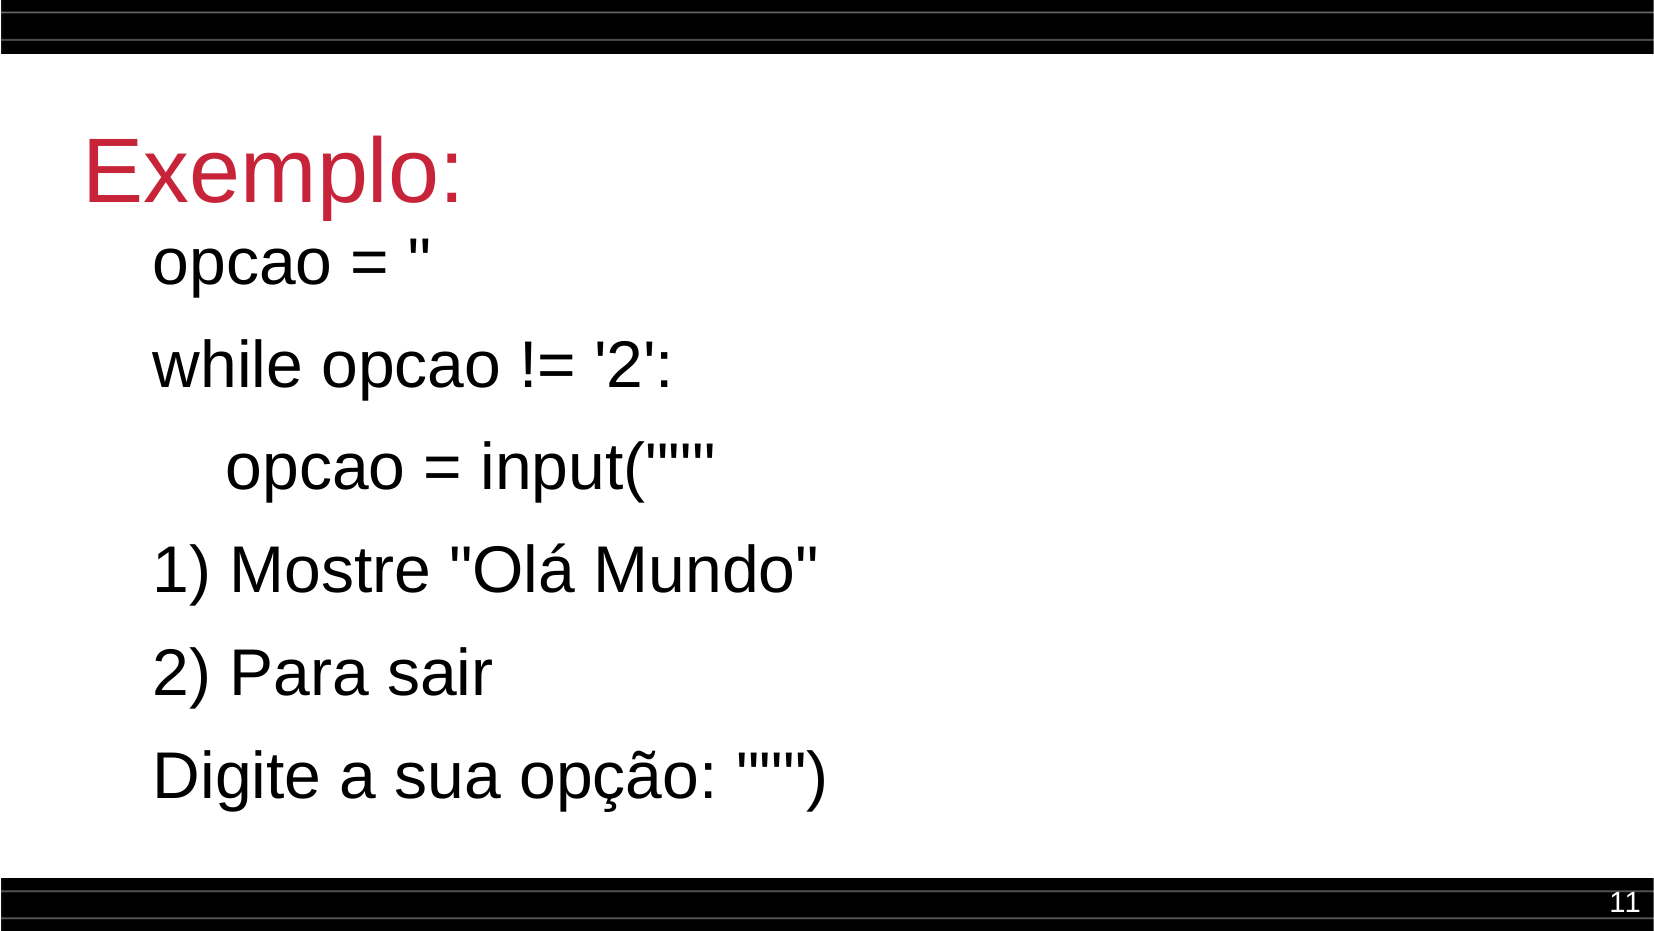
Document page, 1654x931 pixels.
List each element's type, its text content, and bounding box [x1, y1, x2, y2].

title Exemplo: [82, 92, 1571, 224]
picture [1, 878, 1654, 931]
list opcao = '' while opcao != '2': opcao = input(""" 1) Mostre "Olá Mundo" 2) Para sair Digite a sua opção: """) [82, 224, 1571, 815]
picture [1, 0, 1654, 54]
